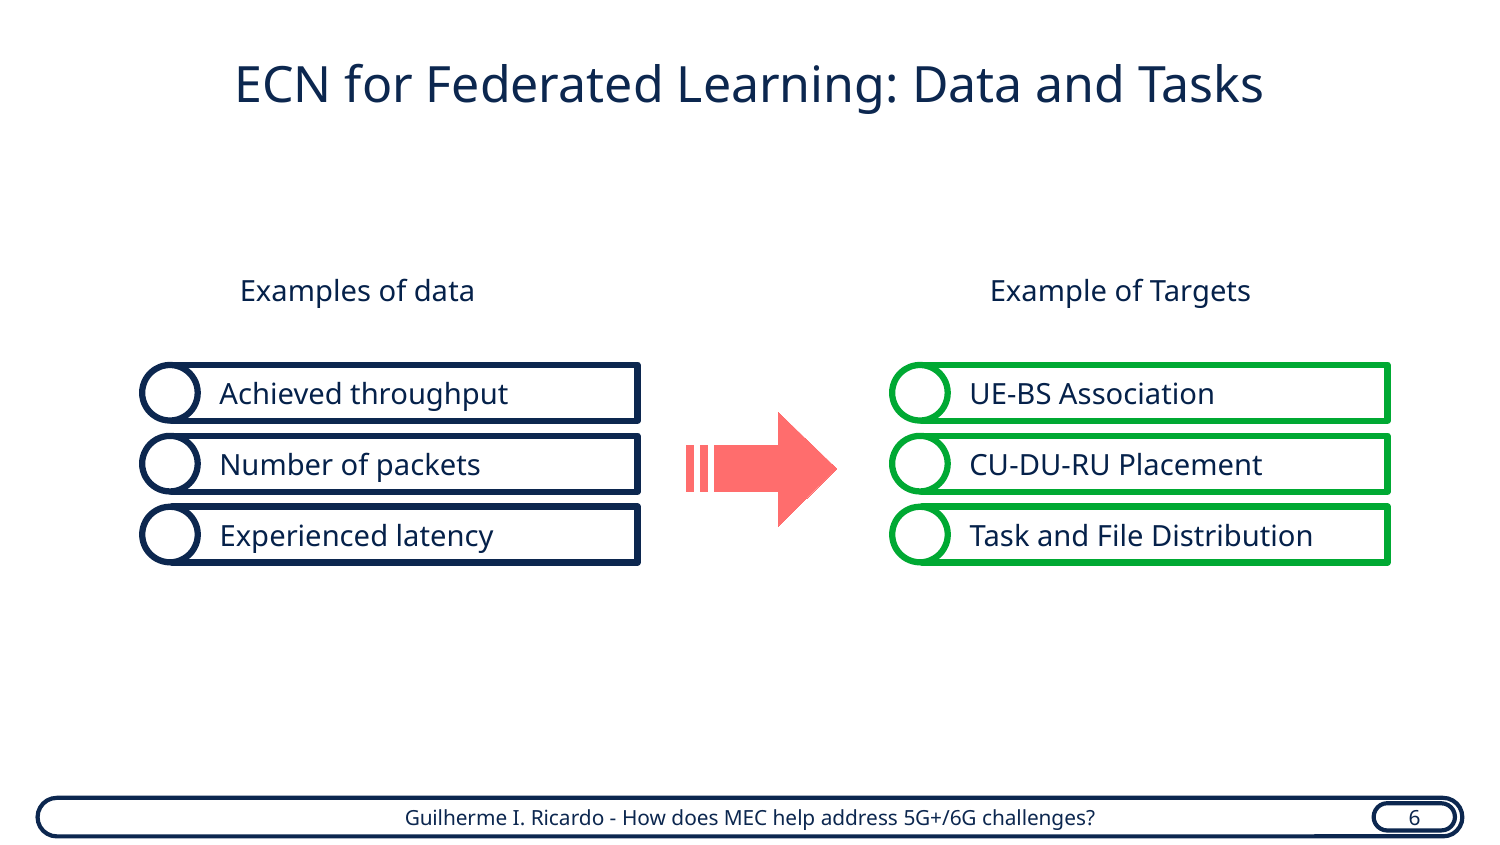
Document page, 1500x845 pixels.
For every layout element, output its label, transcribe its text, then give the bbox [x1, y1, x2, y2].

text_box Example of Targets [975, 262, 1340, 312]
text_box UE-BS Association [921, 364, 1388, 421]
text_box Examples of data [225, 262, 590, 312]
text_box [142, 506, 198, 563]
text_box Experienced latency [174, 506, 638, 563]
text_box CU-DU-RU Placement [922, 435, 1388, 492]
text_box Guilherme I. Ricardo - How does MEC help address 5G+/6G challenges? [37, 797, 1463, 837]
text_box [700, 445, 708, 492]
text_box 6 [1373, 803, 1456, 831]
text_box Achieved throughput [171, 364, 638, 421]
text_box Task and File Distribution [924, 506, 1388, 563]
text_box [892, 506, 948, 563]
text_box [142, 364, 198, 421]
text_box Number of packets [172, 435, 638, 492]
text_box [686, 445, 694, 492]
text_box [714, 412, 837, 527]
text_box ECN for Federated Learning: Data and Tasks [37, 37, 1463, 193]
text_box [892, 364, 948, 421]
text_box [892, 435, 948, 492]
text_box [142, 435, 198, 492]
